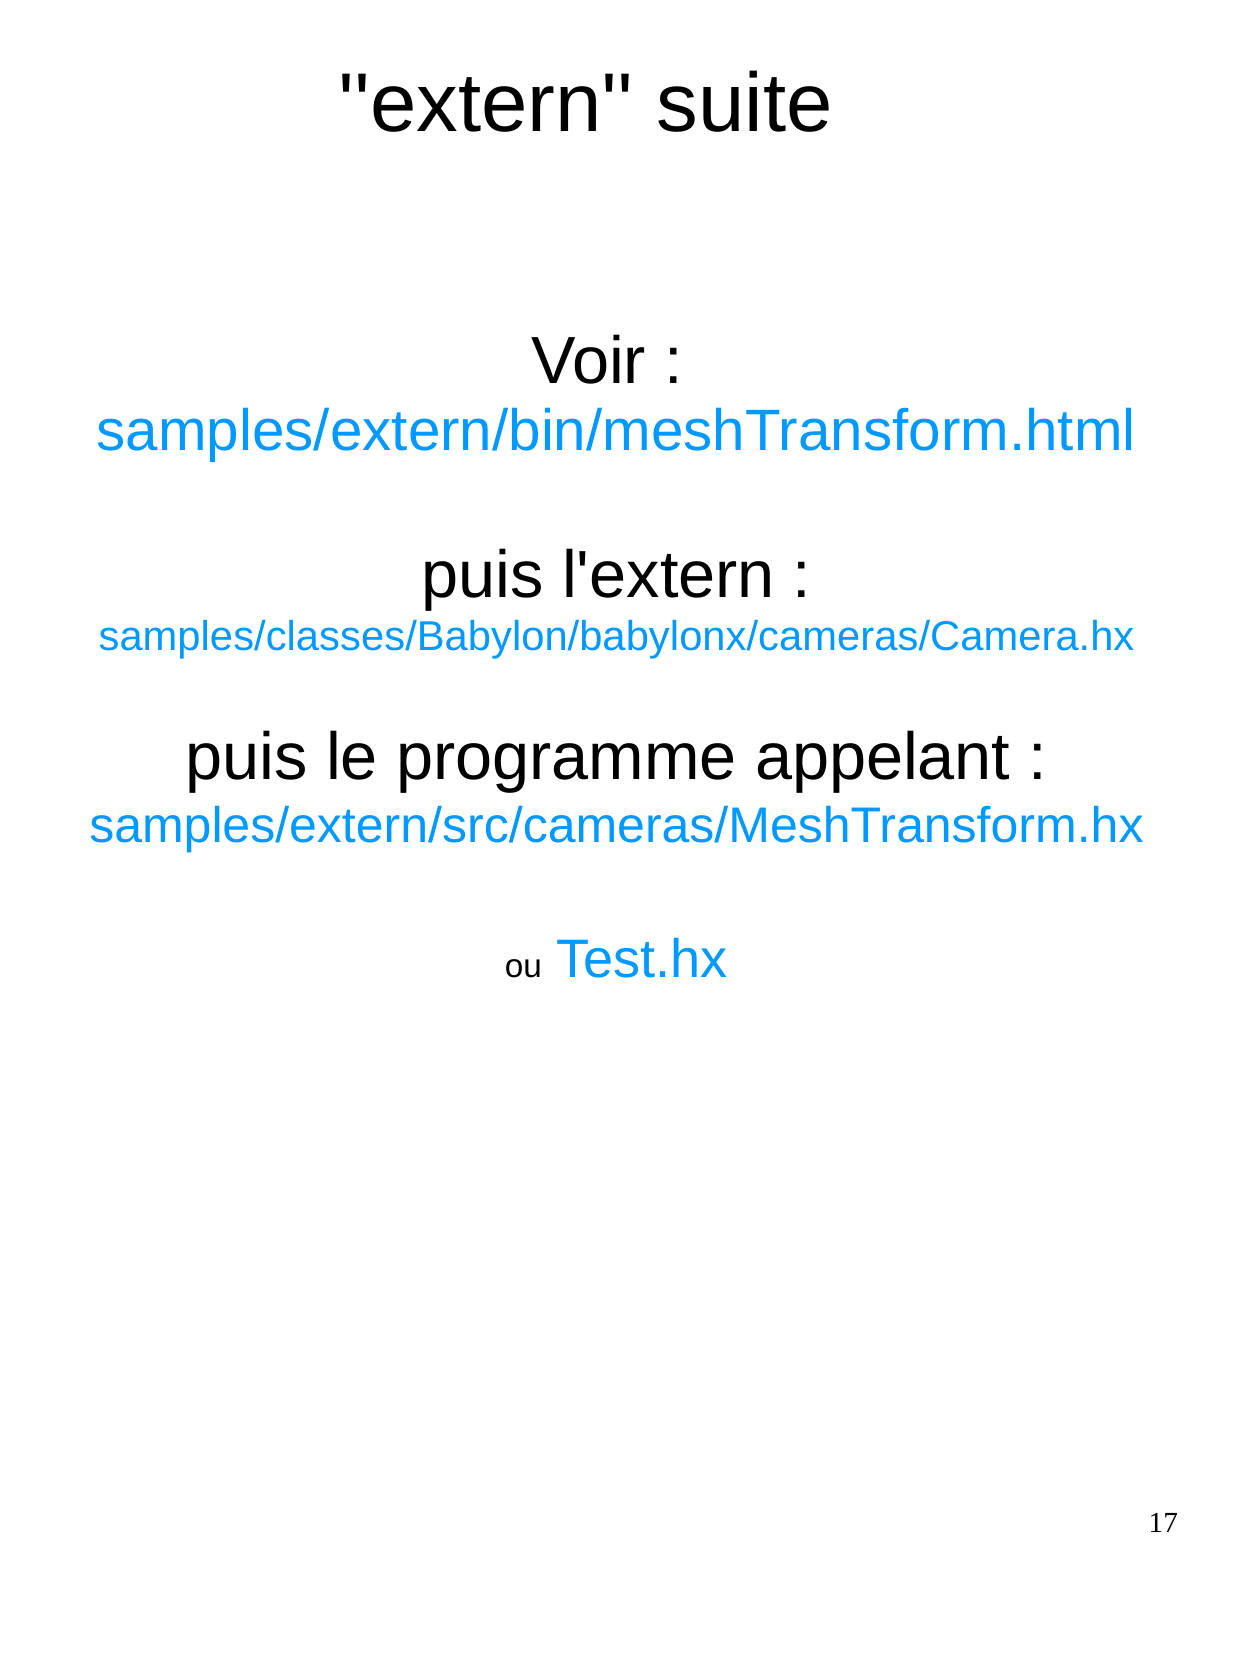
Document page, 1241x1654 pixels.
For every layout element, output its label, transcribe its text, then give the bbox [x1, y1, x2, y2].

text_box Voir : samples/extern/bin/meshTransform.html puis l'extern : samples/classes/Babylon/babylonx/cameras/Camera.hx puis le programme appelant : samples/extern/src/cameras/MeshTransform.hx ou Test.hx [67, 315, 1167, 1585]
text_box ''extern'' suite [323, 48, 868, 193]
